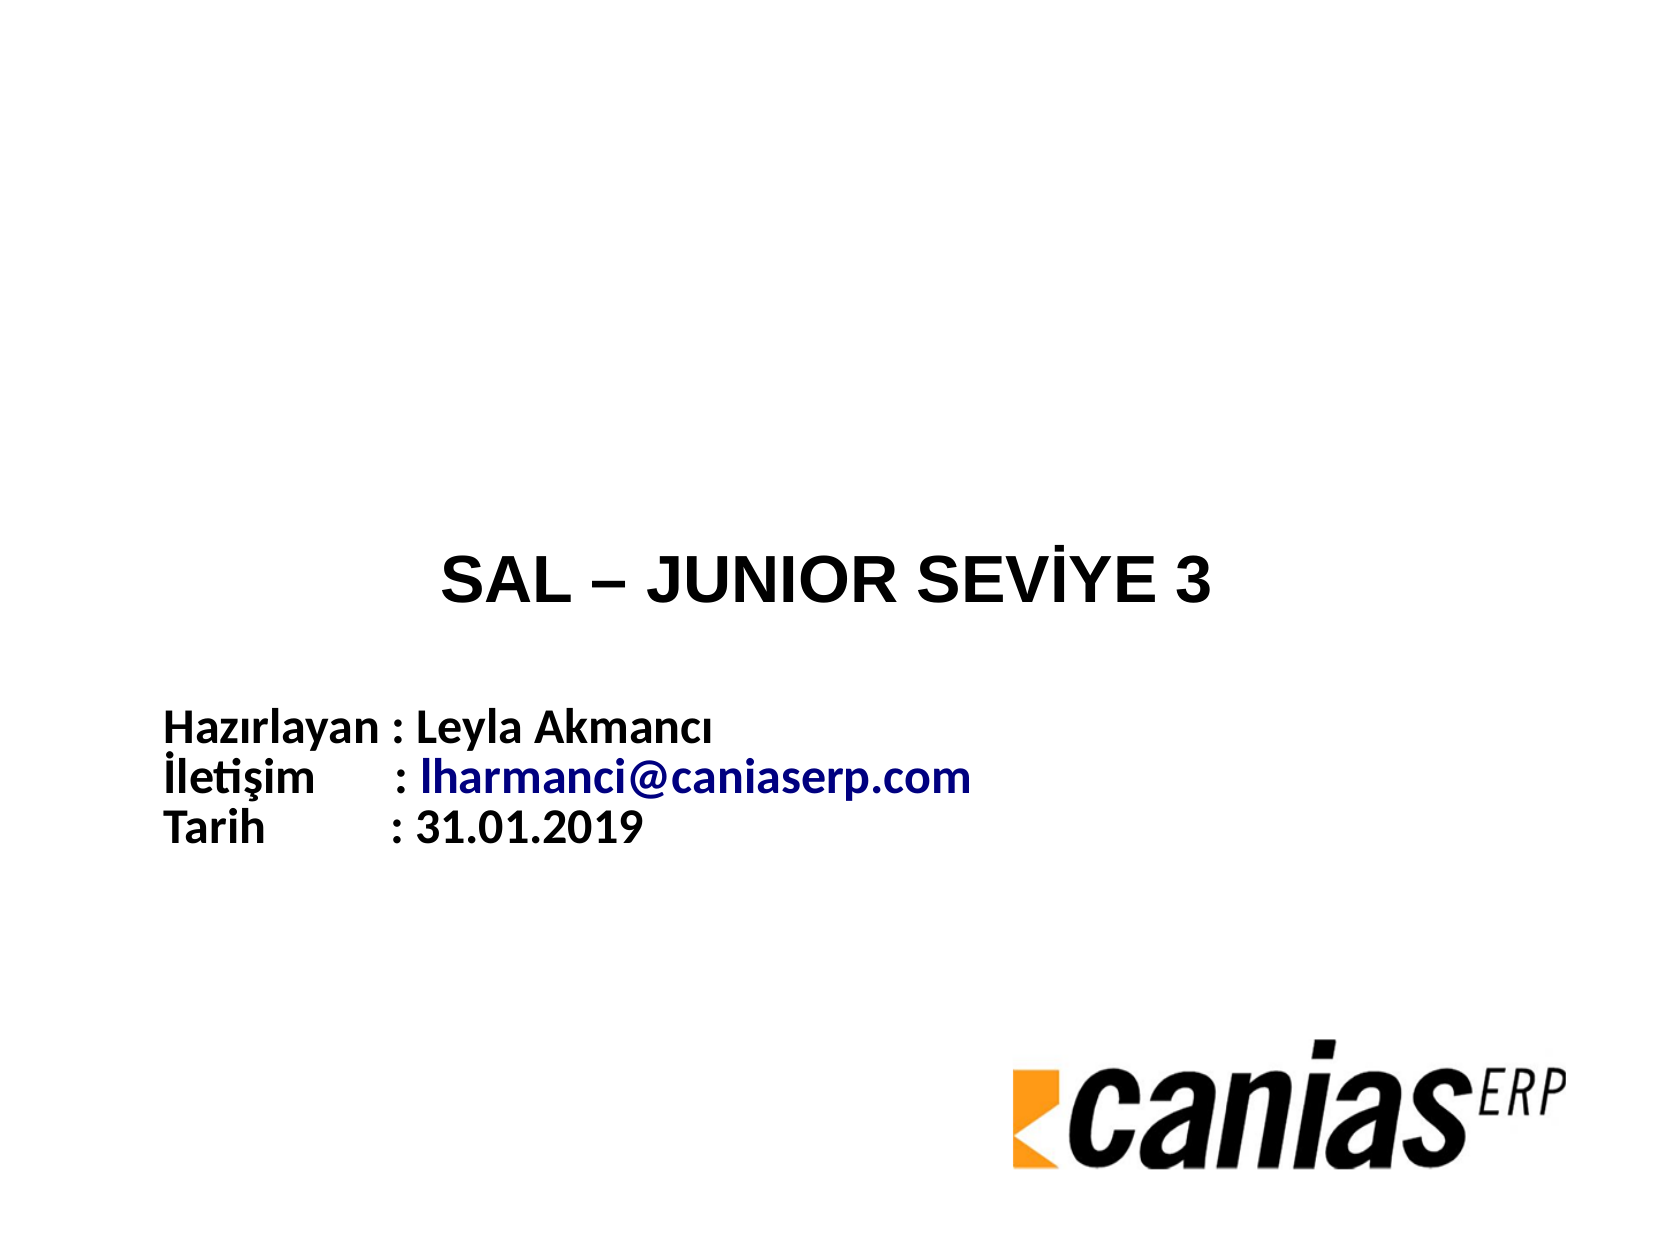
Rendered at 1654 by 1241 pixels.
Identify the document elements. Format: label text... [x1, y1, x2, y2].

text_box SAL – JUNIOR SEVİYE 3 [82, 49, 1571, 1109]
picture [944, 992, 1635, 1217]
